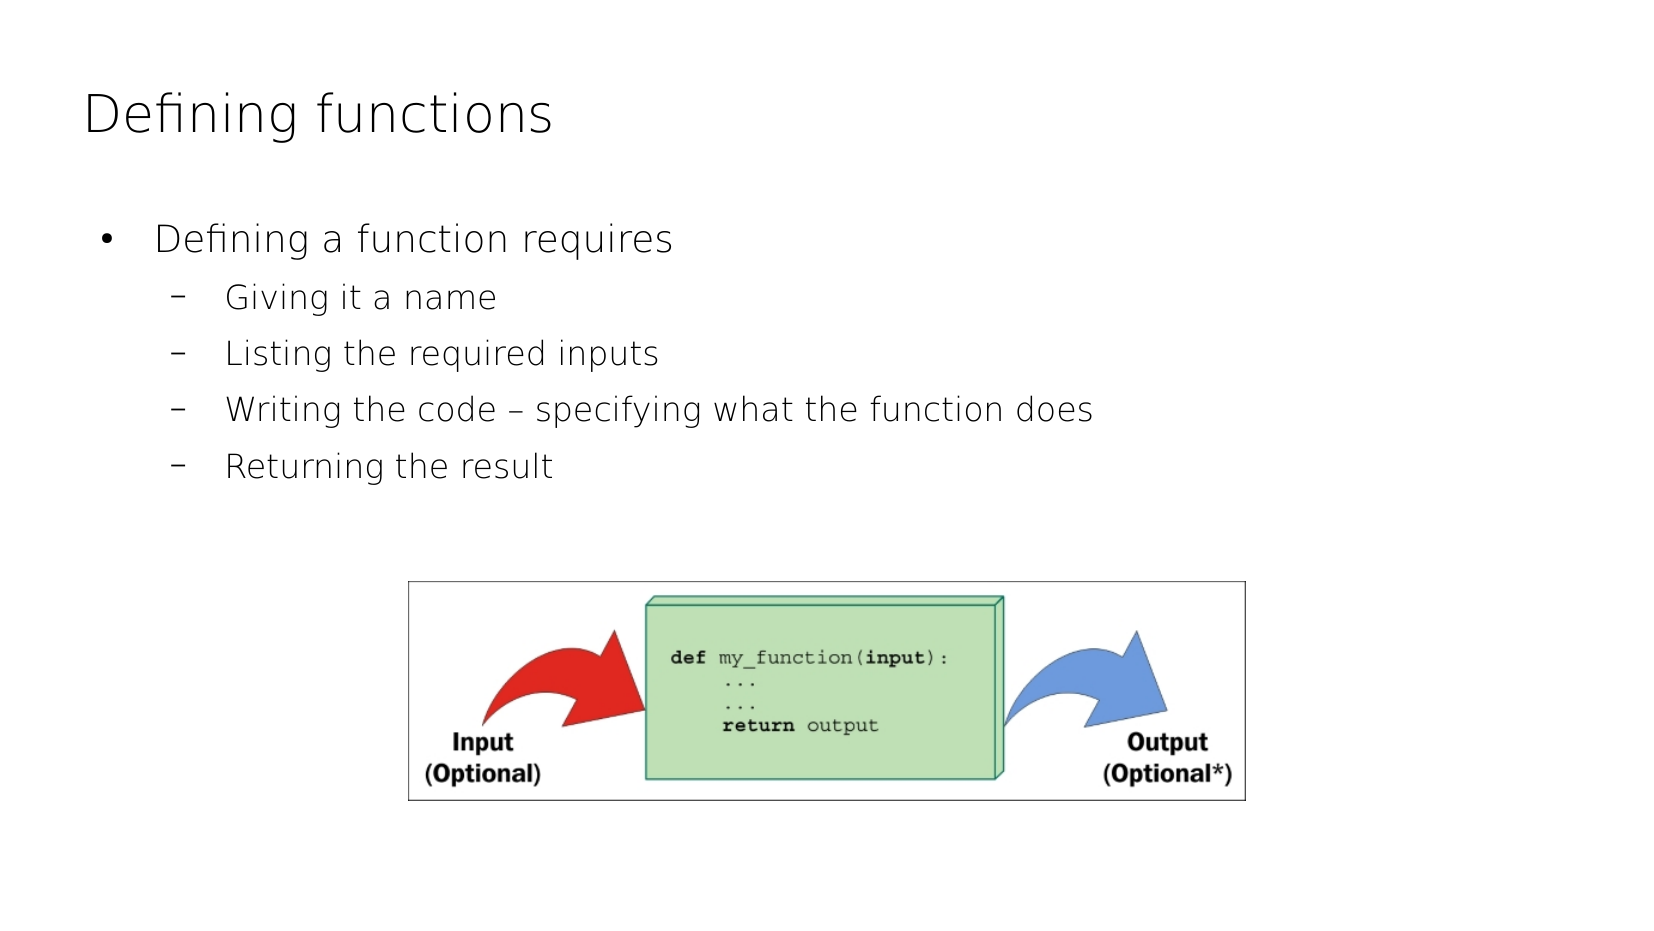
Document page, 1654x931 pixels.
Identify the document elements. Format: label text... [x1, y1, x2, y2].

picture [408, 581, 1246, 801]
list Defining a function requires Giving it a name Listing the required inputs Writing the code – specifying what the function does Returning the result [82, 217, 1571, 758]
title Defining functions [82, 37, 1571, 193]
